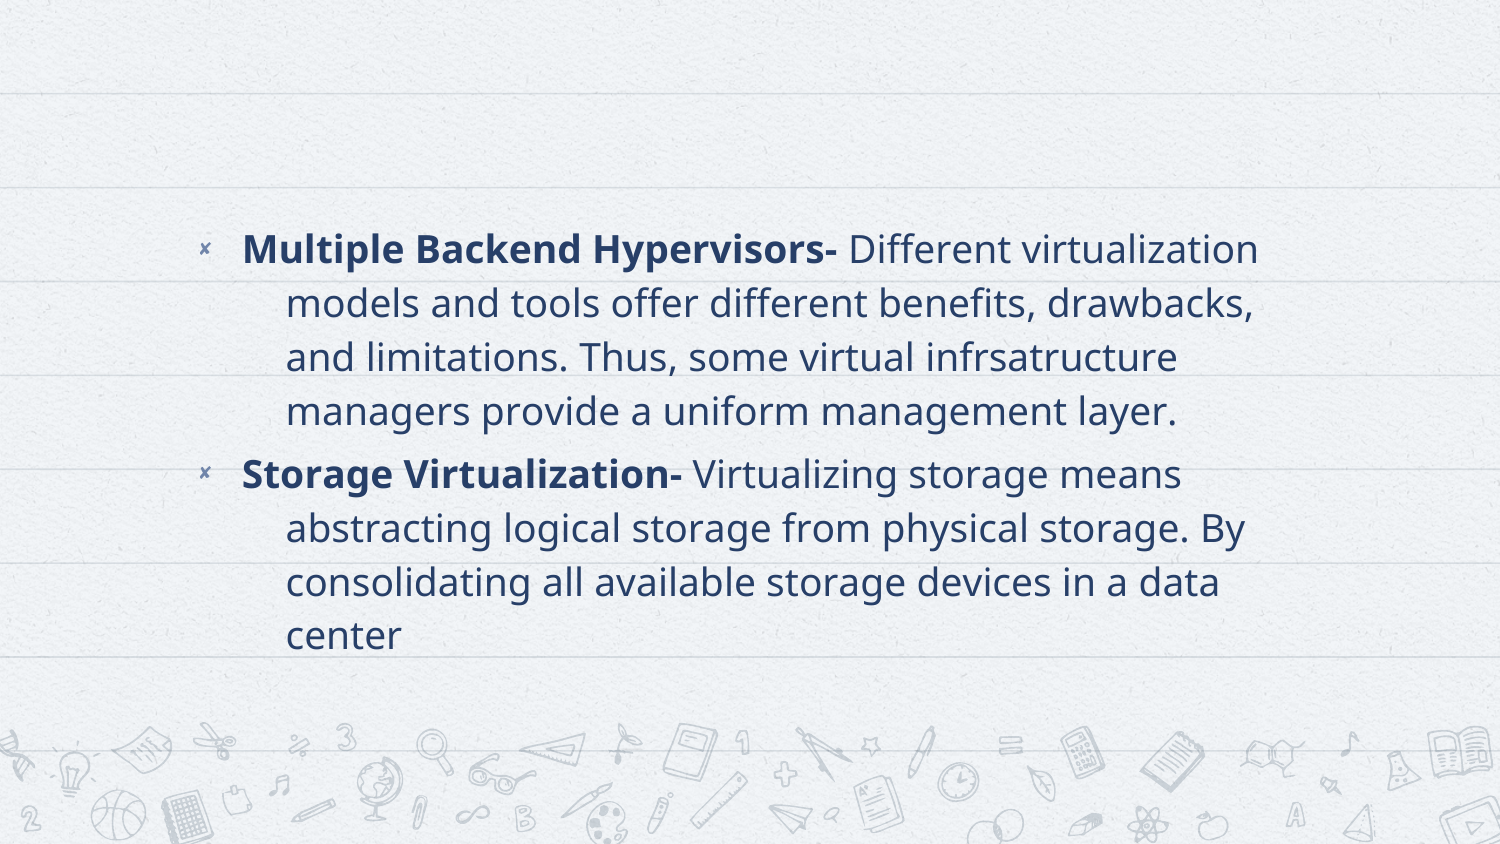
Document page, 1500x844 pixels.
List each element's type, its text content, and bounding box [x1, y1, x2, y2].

list Multiple Backend Hypervisors- Different virtualization models and tools offer different benefits, drawbacks, and limitations. Thus, some virtual infrsatructure managers provide a uniform management layer. Storage Virtualization- Virtualizing storage means abstracting logical storage from physical storage. By consolidating all available storage devices in a data center [75, 44, 1425, 658]
